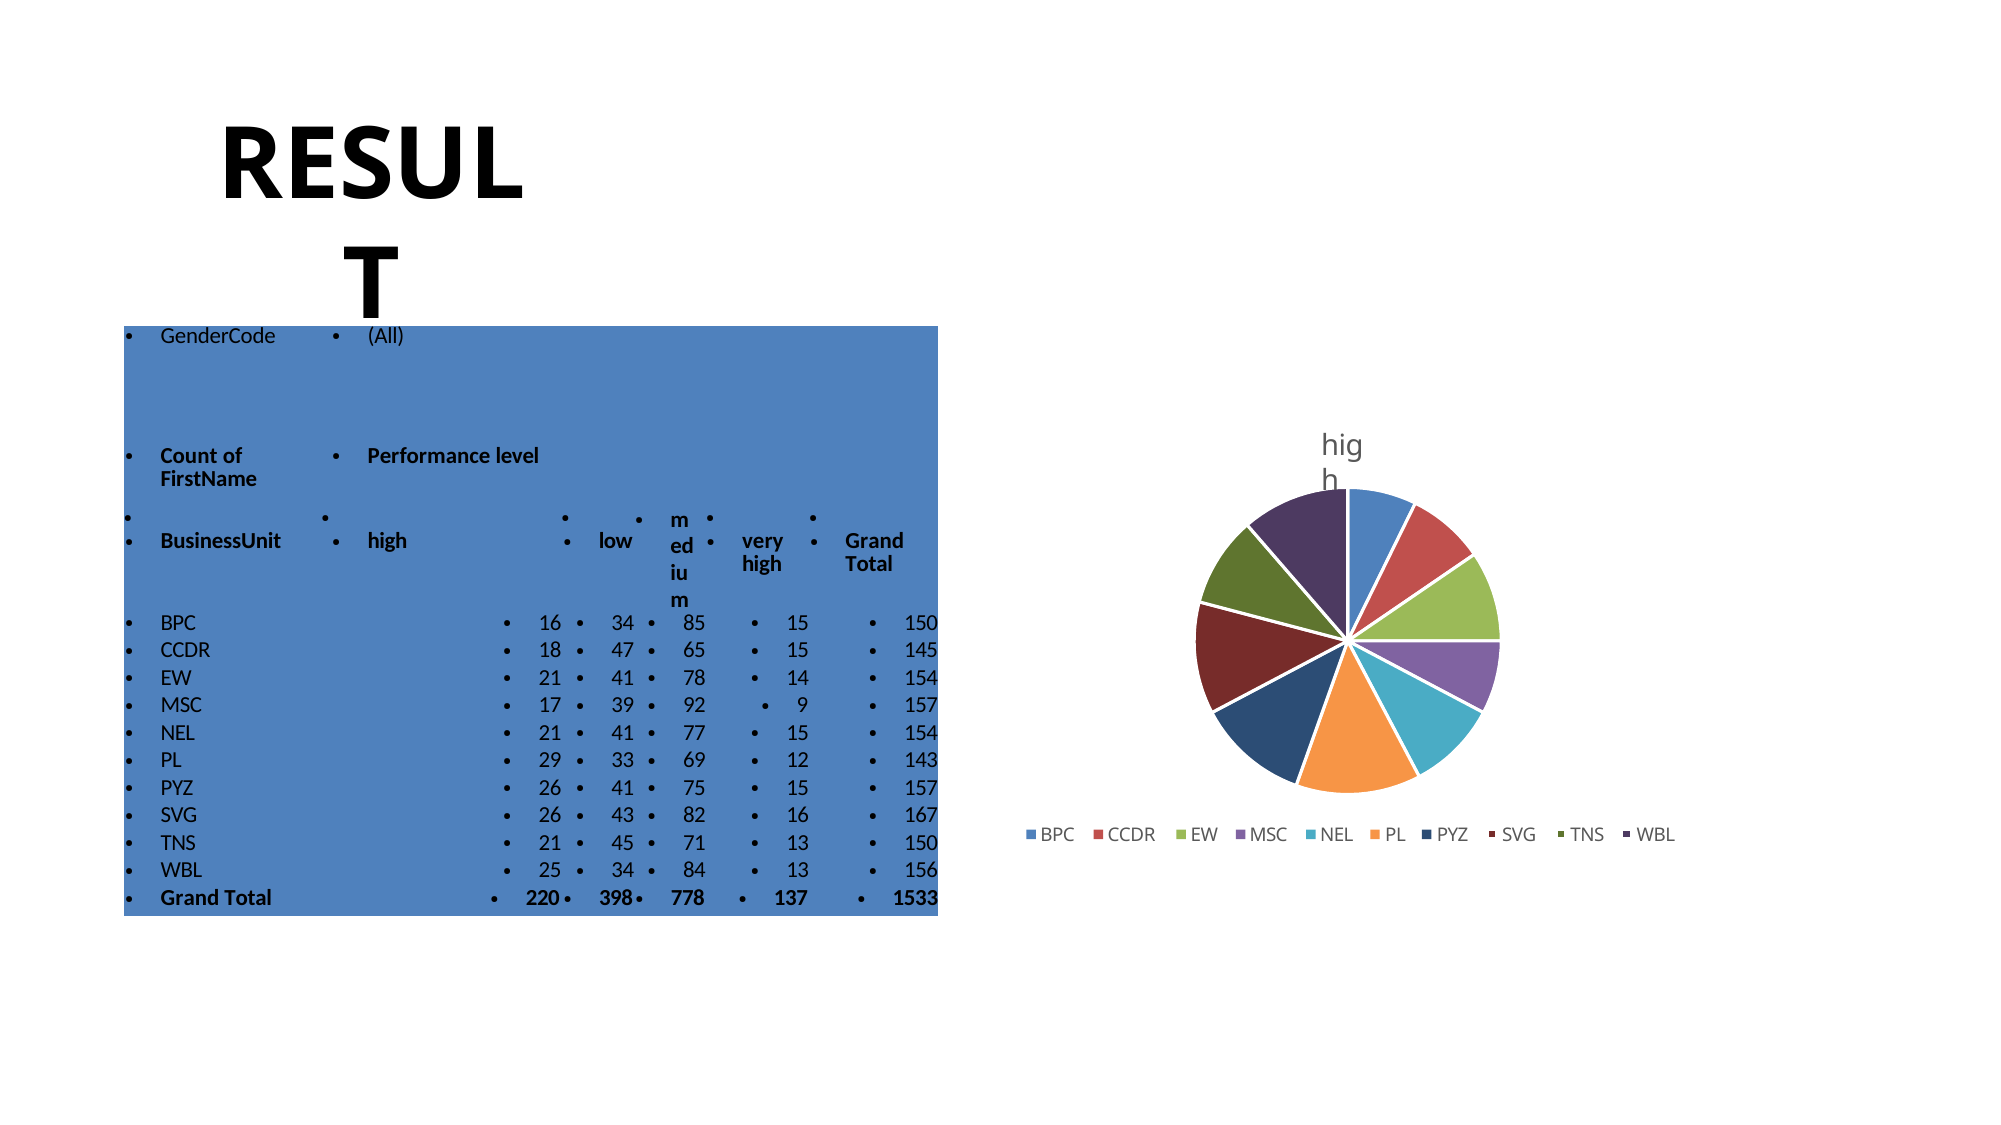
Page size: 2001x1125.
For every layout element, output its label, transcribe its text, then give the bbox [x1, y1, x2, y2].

table_cell 69 [634, 751, 706, 778]
table_cell 15 [706, 723, 809, 751]
table_cell 84 [634, 861, 706, 888]
table_cell [706, 446, 809, 506]
table_cell Count of FirstName [124, 446, 321, 506]
text_box [1251, 490, 1346, 635]
table_cell 778 [634, 888, 706, 916]
table_cell 34 [561, 613, 634, 641]
table_cell [634, 386, 706, 446]
table_cell 21 [321, 668, 561, 696]
table_cell 92 [634, 696, 706, 723]
table_cell 9 [706, 696, 809, 723]
table_cell 15 [706, 613, 809, 641]
table_cell 156 [809, 861, 938, 888]
table_cell NEL [124, 723, 321, 751]
table_cell high [321, 506, 561, 613]
text_box [1354, 647, 1480, 774]
table_cell TNS [124, 833, 321, 861]
table_header [706, 326, 809, 386]
table_cell 45 [561, 833, 634, 861]
table_cell 77 [634, 723, 706, 751]
table_cell MSC [124, 696, 321, 723]
table_cell 1533 [809, 888, 938, 916]
table_cell BusinessUnit [124, 506, 321, 613]
table_cell 25 [321, 861, 561, 888]
table_cell mediu m [634, 506, 706, 613]
table_cell 15 [706, 641, 809, 668]
table_cell 154 [809, 668, 938, 696]
table_cell [809, 386, 938, 446]
table_cell 18 [321, 641, 561, 668]
table_cell 41 [561, 668, 634, 696]
table_cell 398 [561, 888, 634, 916]
table_cell 143 [809, 751, 938, 778]
table_cell 16 [321, 613, 561, 641]
title RESULT [215, 96, 574, 222]
table_cell 167 [809, 806, 938, 833]
table_cell 47 [561, 641, 634, 668]
table_cell 21 [321, 833, 561, 861]
table_cell 65 [634, 641, 706, 668]
table_cell 16 [706, 806, 809, 833]
table_cell low [561, 506, 634, 613]
table_cell [124, 386, 321, 446]
table_cell 145 [809, 641, 938, 668]
table_cell very high [706, 506, 809, 613]
table_header GenderCode [124, 326, 321, 386]
table_cell 29 [321, 751, 561, 778]
table_cell 150 [809, 833, 938, 861]
table_cell 39 [561, 696, 634, 723]
table_cell Grand Total [809, 506, 938, 613]
table_cell 41 [561, 723, 634, 751]
table_cell 17 [321, 696, 561, 723]
table_cell 82 [634, 806, 706, 833]
table_cell [561, 386, 634, 446]
table_cell 12 [706, 751, 809, 778]
table_cell 13 [706, 833, 809, 861]
table_cell [809, 446, 938, 506]
table_cell PL [124, 751, 321, 778]
table_cell 85 [634, 613, 706, 641]
text_box [1355, 558, 1499, 639]
table_cell 154 [809, 723, 938, 751]
table_cell SVG [124, 806, 321, 833]
table_cell PYZ [124, 778, 321, 806]
text_box BPC CCDR EW MSC NEL PL PYZ SVG TNS WBL [1038, 820, 1680, 848]
table_header [809, 326, 938, 386]
table_cell [321, 386, 561, 446]
table_cell 26 [321, 778, 561, 806]
text_box [1299, 647, 1416, 792]
table_cell 157 [809, 778, 938, 806]
table_cell 13 [706, 861, 809, 888]
text_box [1202, 528, 1341, 637]
text_box high [1319, 424, 1379, 465]
text_box [1215, 646, 1343, 783]
table_cell [706, 386, 809, 446]
table_cell [561, 446, 634, 506]
table_cell 150 [809, 613, 938, 641]
table_cell 21 [321, 723, 561, 751]
table_cell [634, 446, 706, 506]
table_cell 43 [561, 806, 634, 833]
table_header (All) [321, 326, 561, 386]
text_box [1026, 829, 1036, 840]
table_cell 220 [321, 888, 561, 916]
text_box [1350, 490, 1412, 630]
table_header [561, 326, 634, 386]
text_box [1357, 643, 1499, 710]
table_cell EW [124, 668, 321, 696]
table_cell 71 [634, 833, 706, 861]
table_cell 15 [706, 778, 809, 806]
table_cell Performance level [321, 446, 561, 506]
table_cell 137 [706, 888, 809, 916]
table_cell CCDR [124, 641, 321, 668]
table_cell 26 [321, 806, 561, 833]
table_cell 75 [634, 778, 706, 806]
table_cell 78 [634, 668, 706, 696]
text_box [1354, 506, 1471, 634]
table_cell Grand Total [124, 888, 321, 916]
table_cell WBL [124, 861, 321, 888]
table_cell 157 [809, 696, 938, 723]
table_cell 14 [706, 668, 809, 696]
table_cell 33 [561, 751, 634, 778]
table_cell 41 [561, 778, 634, 806]
table_header [634, 326, 706, 386]
text_box [1196, 605, 1341, 709]
table_cell 34 [561, 861, 634, 888]
table_cell BPC [124, 613, 321, 641]
